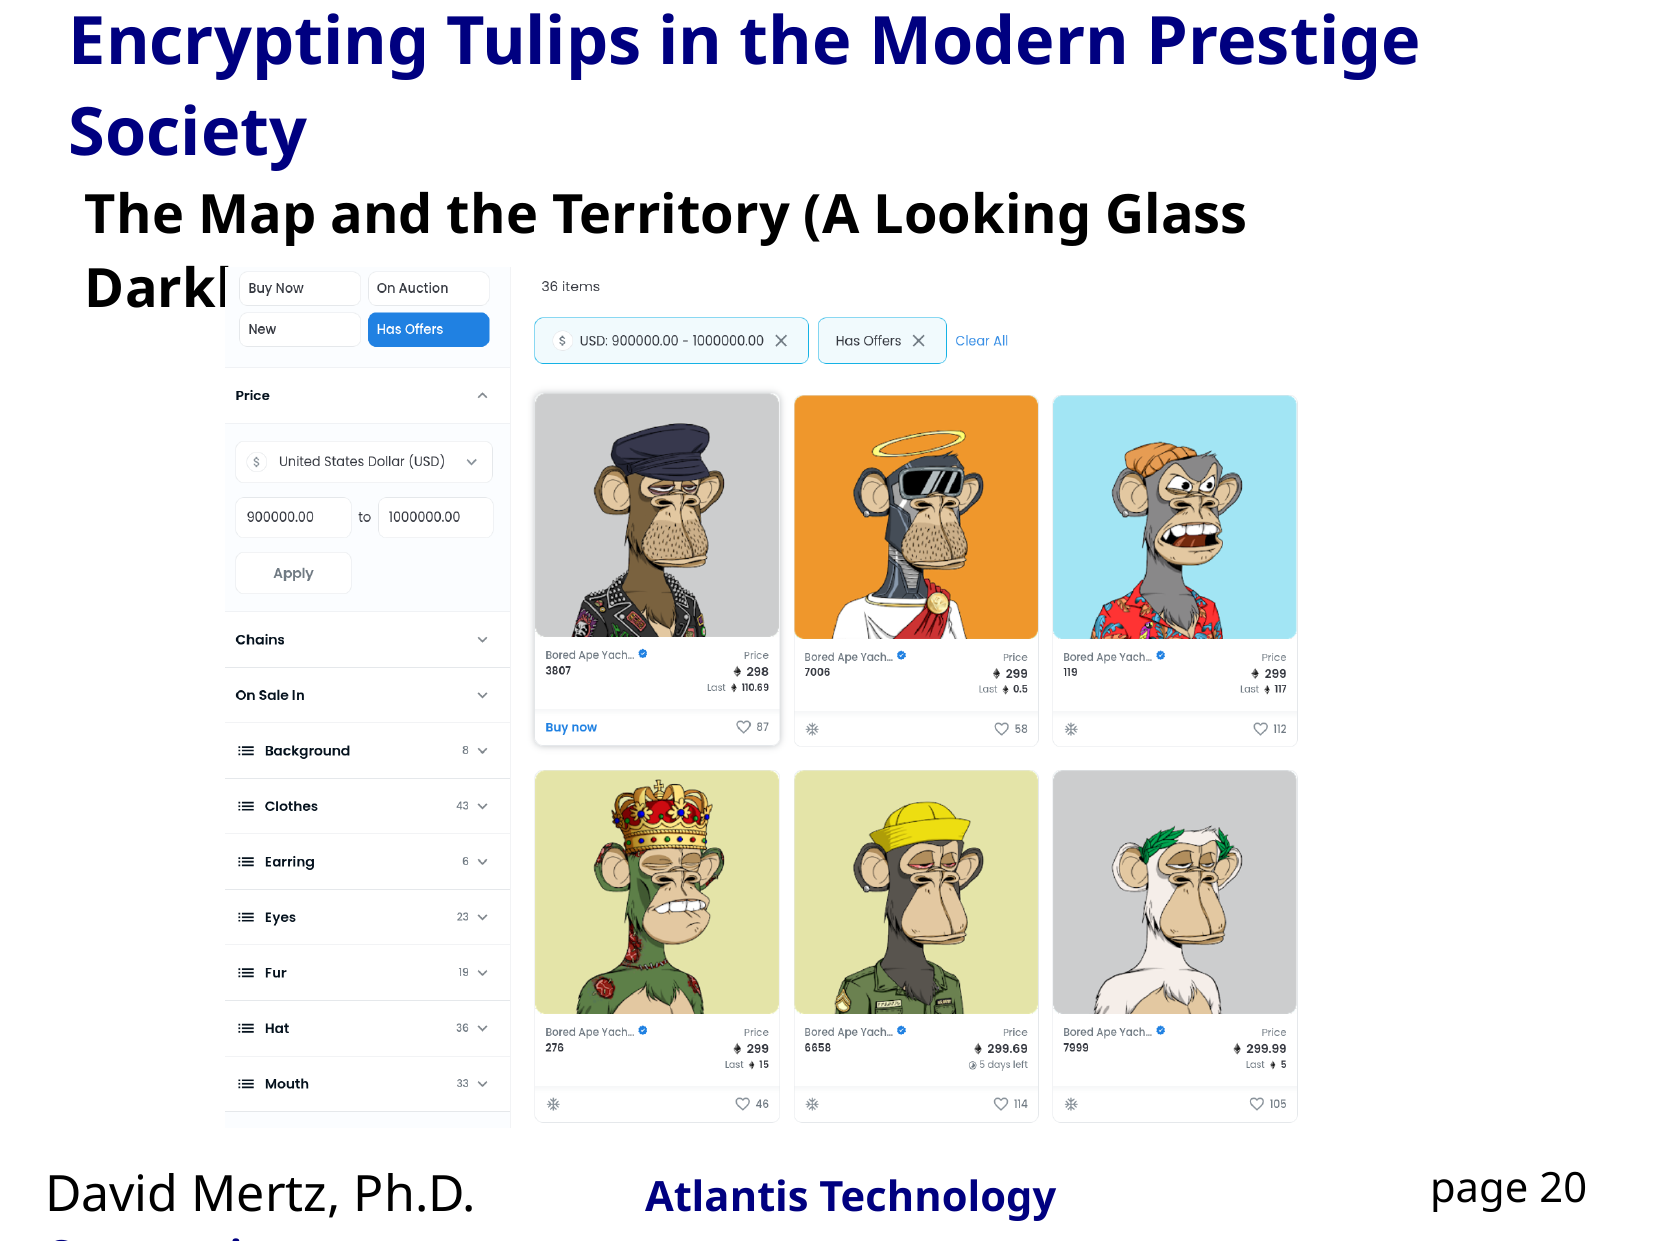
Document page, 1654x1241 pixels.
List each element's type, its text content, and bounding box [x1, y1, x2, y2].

list The Map and the Territory (A Looking Glass Darkly) [84, 175, 1456, 256]
picture [225, 267, 1312, 1128]
